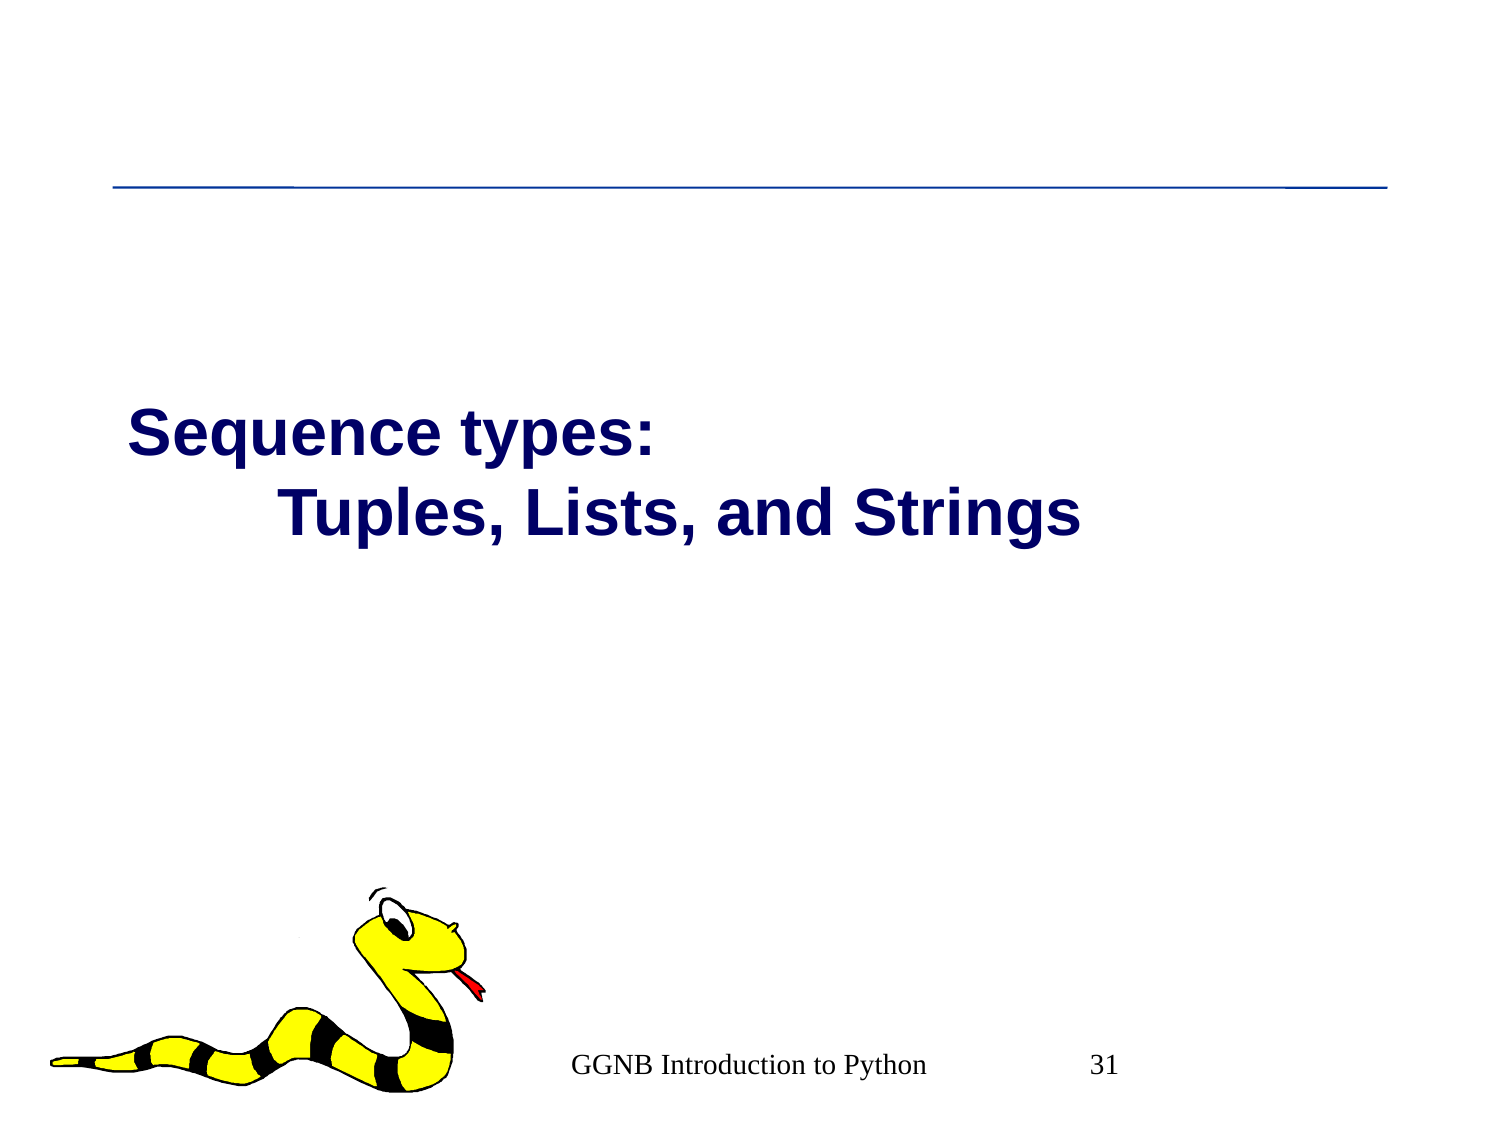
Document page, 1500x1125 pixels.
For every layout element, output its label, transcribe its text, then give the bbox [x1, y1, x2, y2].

title Sequence types: Tuples, Lists, and Strings [112, 374, 1388, 563]
picture [50, 887, 486, 1093]
